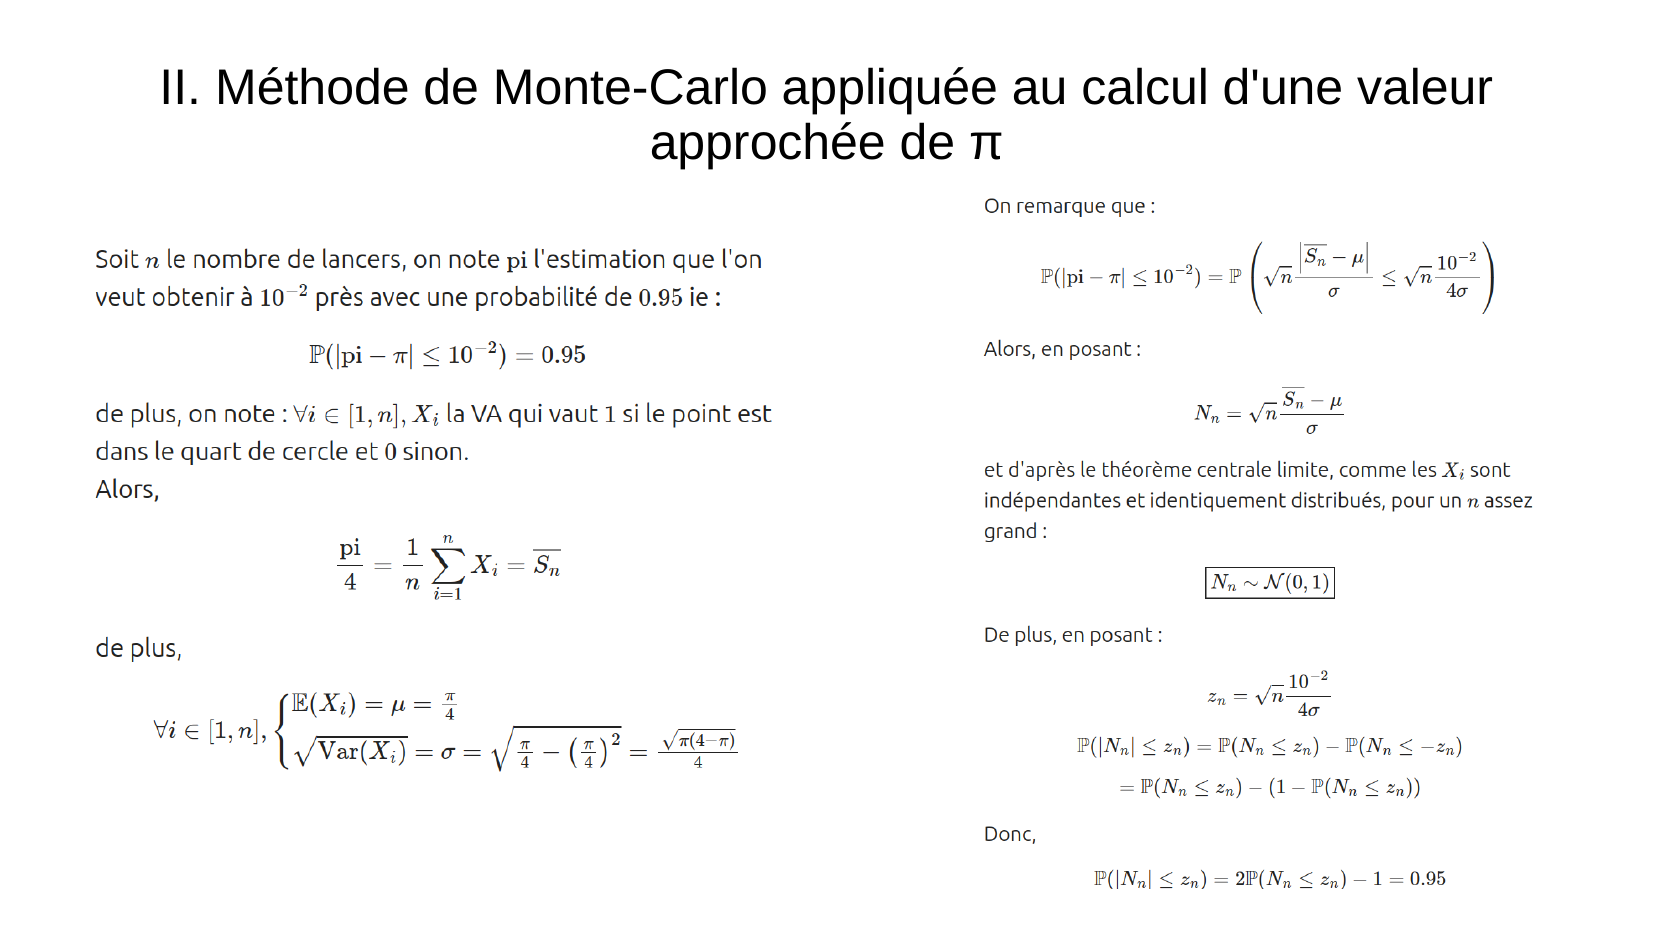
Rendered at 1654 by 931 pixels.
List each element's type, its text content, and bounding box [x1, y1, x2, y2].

title II. Méthode de Monte-Carlo appliquée au calcul d'une valeur approchée de π [82, 37, 1571, 193]
picture [91, 244, 788, 788]
picture [975, 192, 1538, 889]
